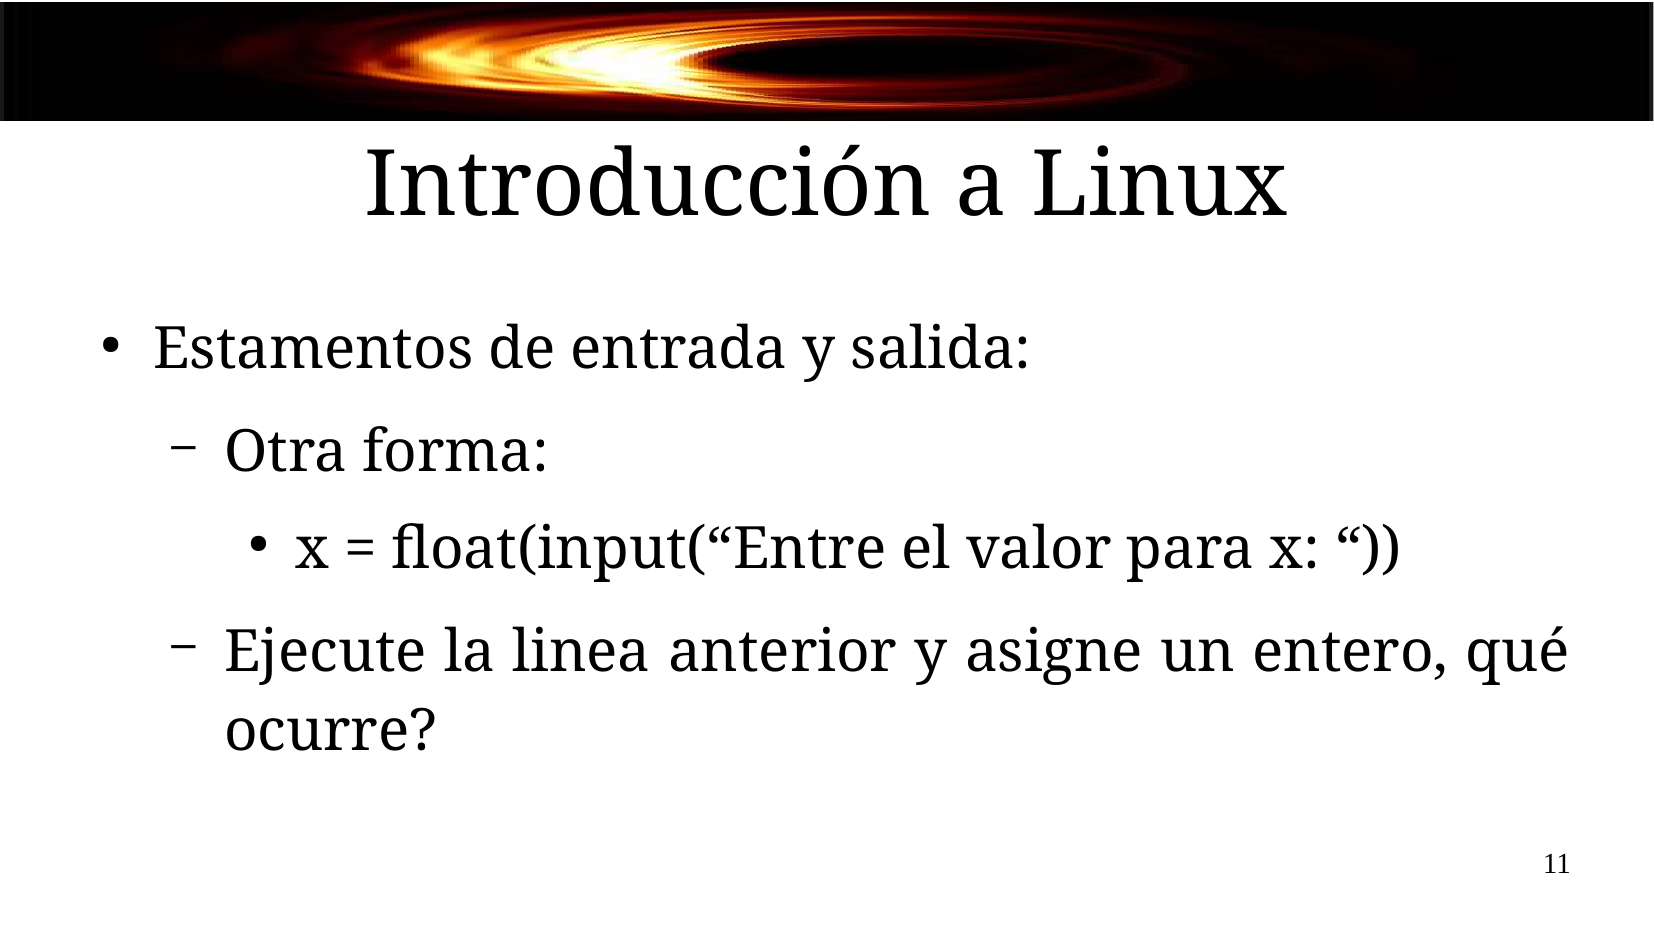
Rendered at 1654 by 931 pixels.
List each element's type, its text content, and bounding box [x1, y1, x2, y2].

title Introducción a Linux [82, 121, 1571, 258]
list Estamentos de entrada y salida: Otra forma: x = float(input(“Entre el valor para x: “)) Ejecute la linea anterior y asigne un entero, qué ocurre? [82, 306, 1571, 886]
picture [0, 2, 1654, 121]
